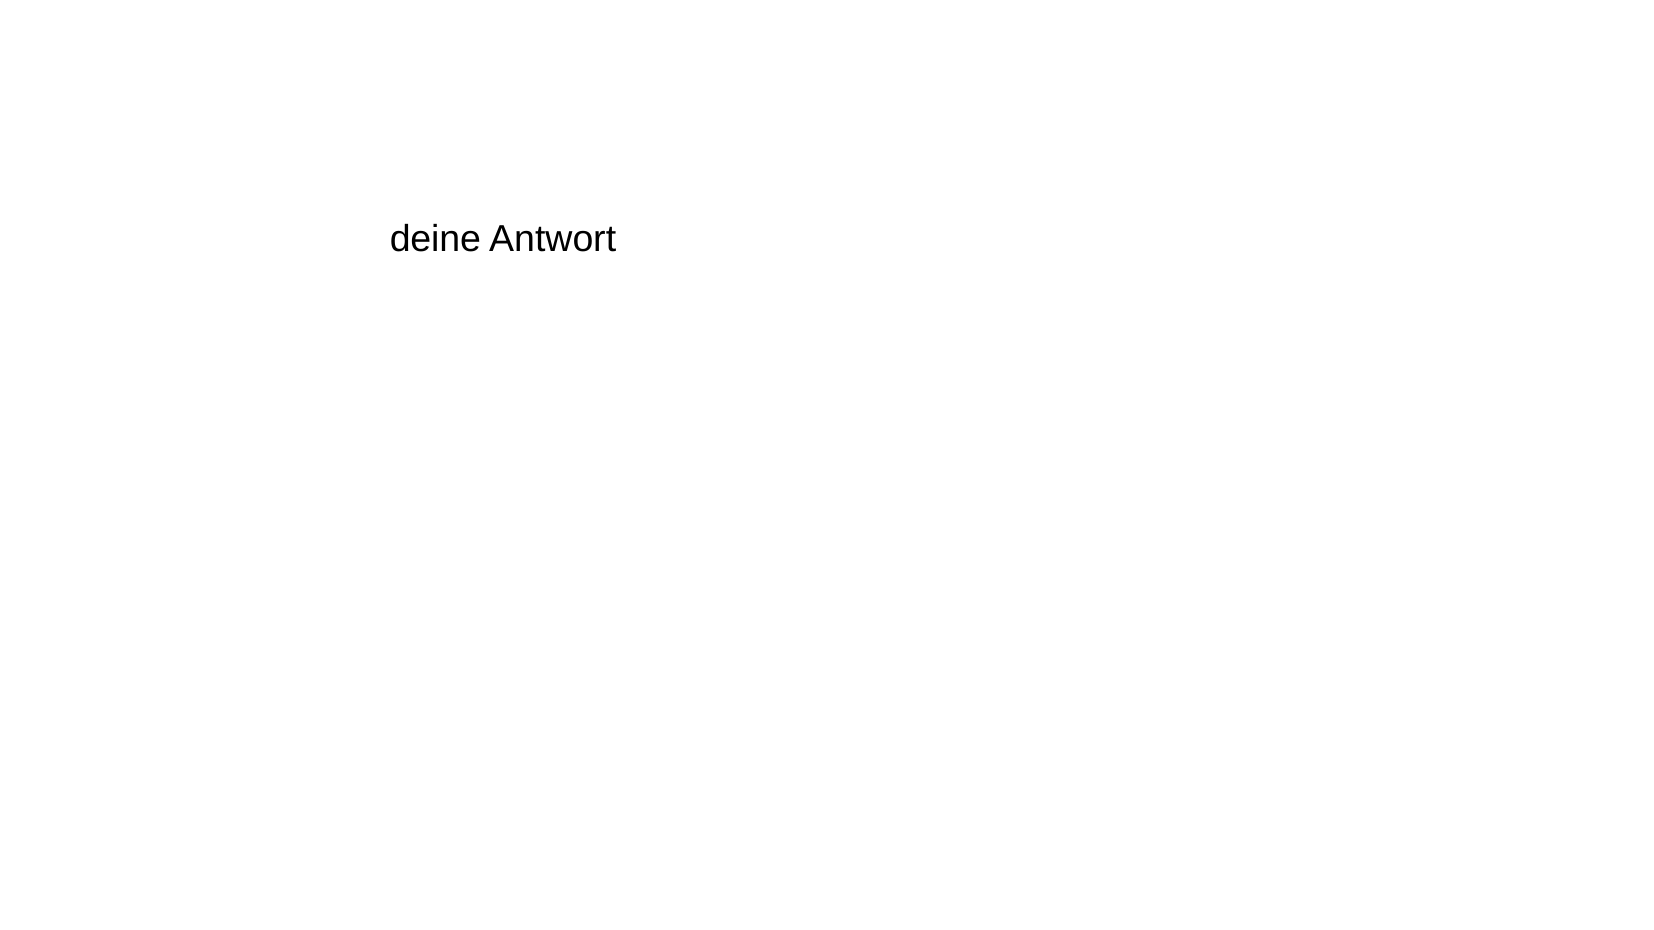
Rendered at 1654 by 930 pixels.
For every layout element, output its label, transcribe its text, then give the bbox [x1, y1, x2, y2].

text_box deine Antwort [375, 209, 961, 267]
